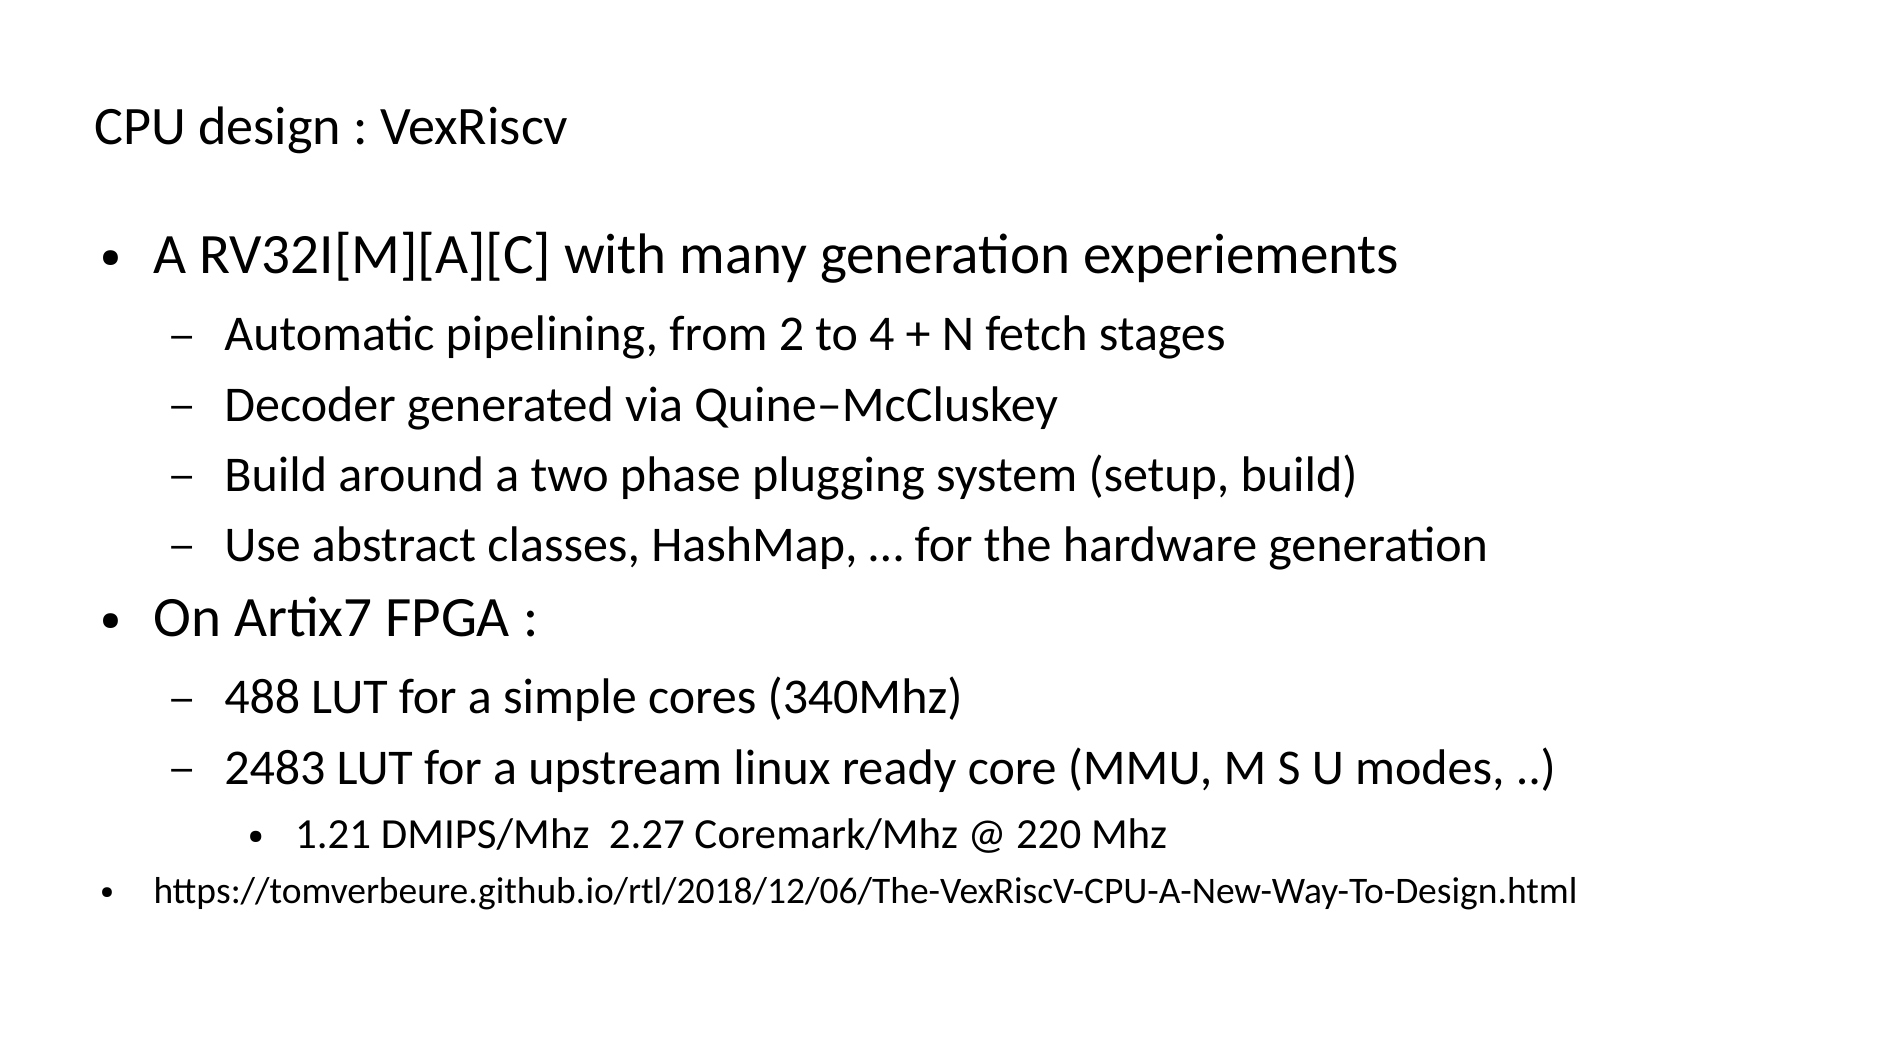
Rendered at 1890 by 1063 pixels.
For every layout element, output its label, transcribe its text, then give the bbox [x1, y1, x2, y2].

list A RV32I[M][A][C] with many generation experiements Automatic pipelining, from 2 to 4 + N fetch stages Decoder generated via Quine–McCluskey Build around a two phase plugging system (setup, build) Use abstract classes, HashMap, … for the hardware generation On Artix7 FPGA : 488 LUT for a simple cores (340Mhz) 2483 LUT for a upstream linux ready core (MMU, M S U modes, ..) 1.21 DMIPS/Mhz 2.27 Coremark/Mhz @ 220 Mhz https://tomverbeure.github.io/rtl/2018/12/06/The-VexRiscV-CPU-A-New-Way-To-Design.html [82, 231, 1867, 1063]
title CPU design : VexRiscv [94, 42, 1796, 220]
